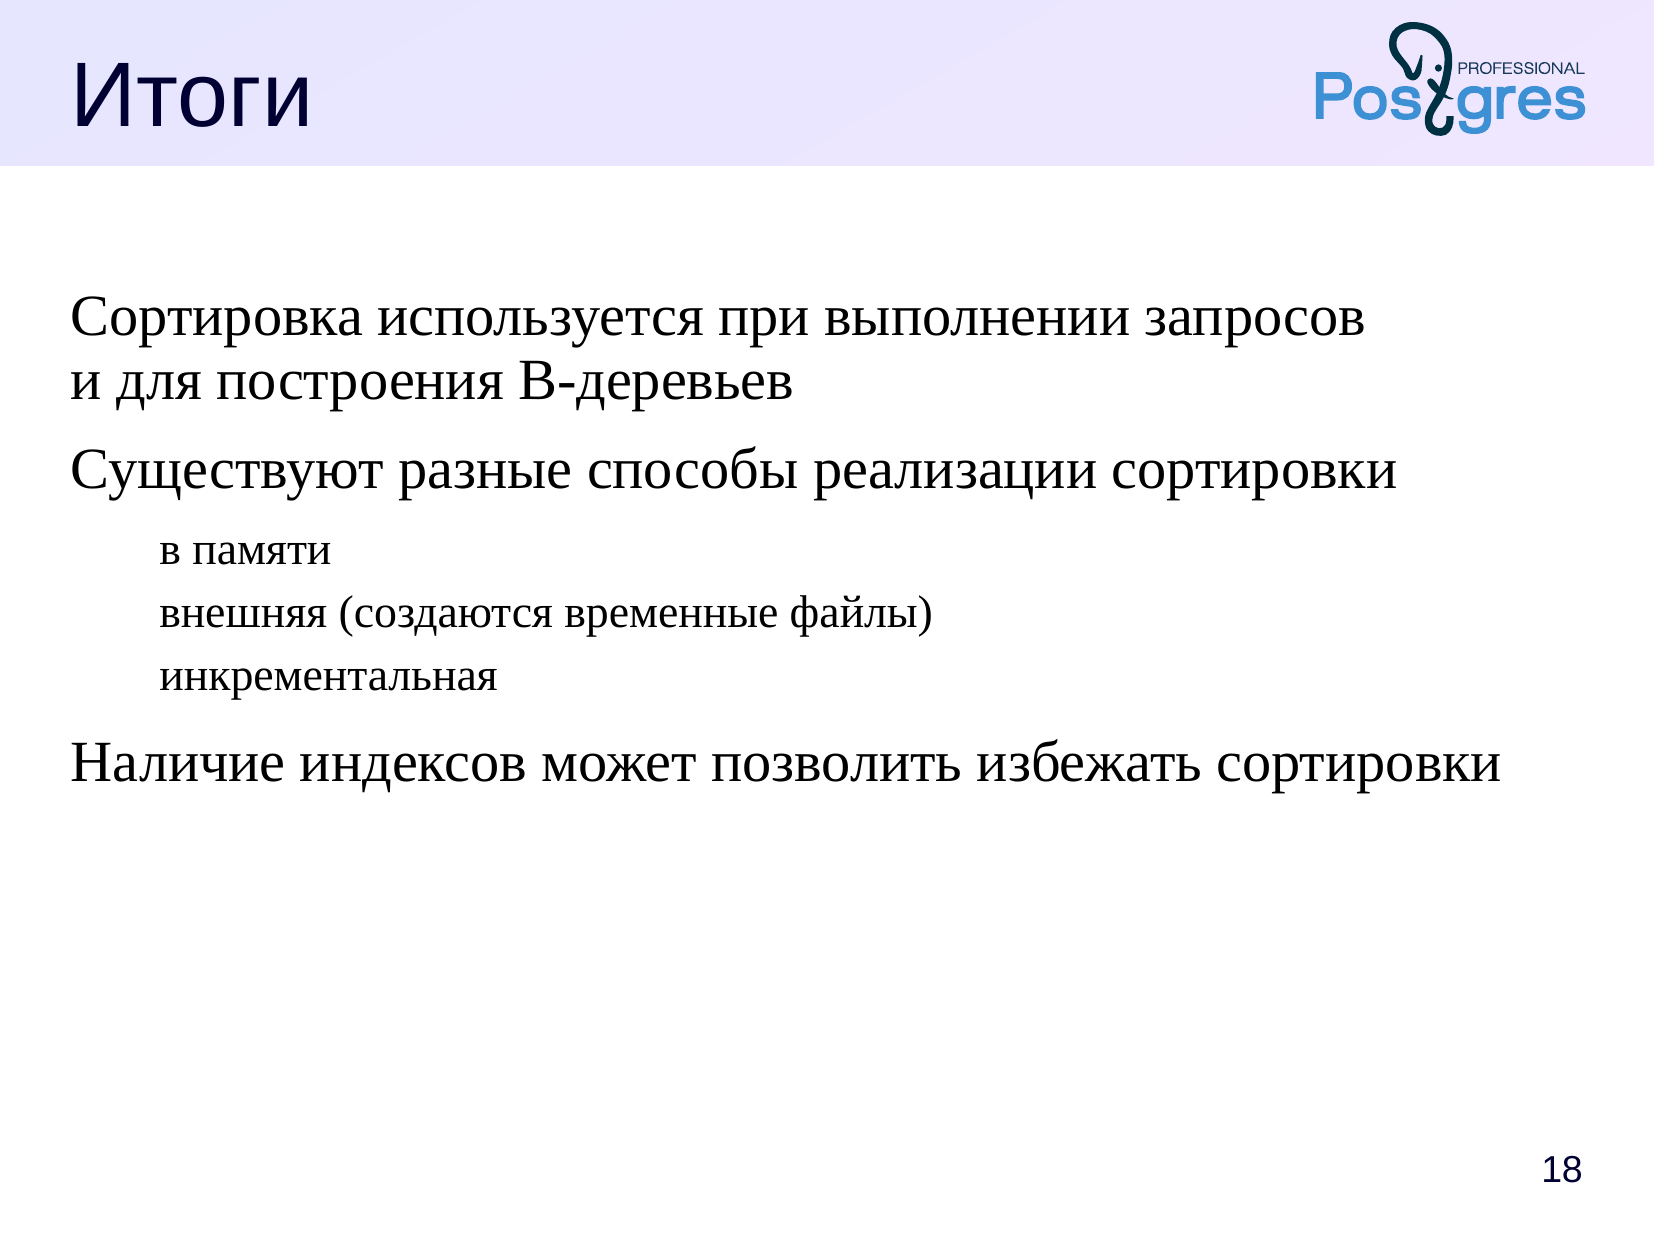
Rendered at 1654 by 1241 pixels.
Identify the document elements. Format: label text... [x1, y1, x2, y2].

title Итоги [70, 43, 1261, 166]
list Сортировка используется при выполнении запросов и для построения B-деревьев Существуют разные способы реализации сортировки в памяти внешняя (создаются временные файлы) инкрементальная Наличие индексов может позволить избежать сортировки [70, 283, 1583, 1141]
